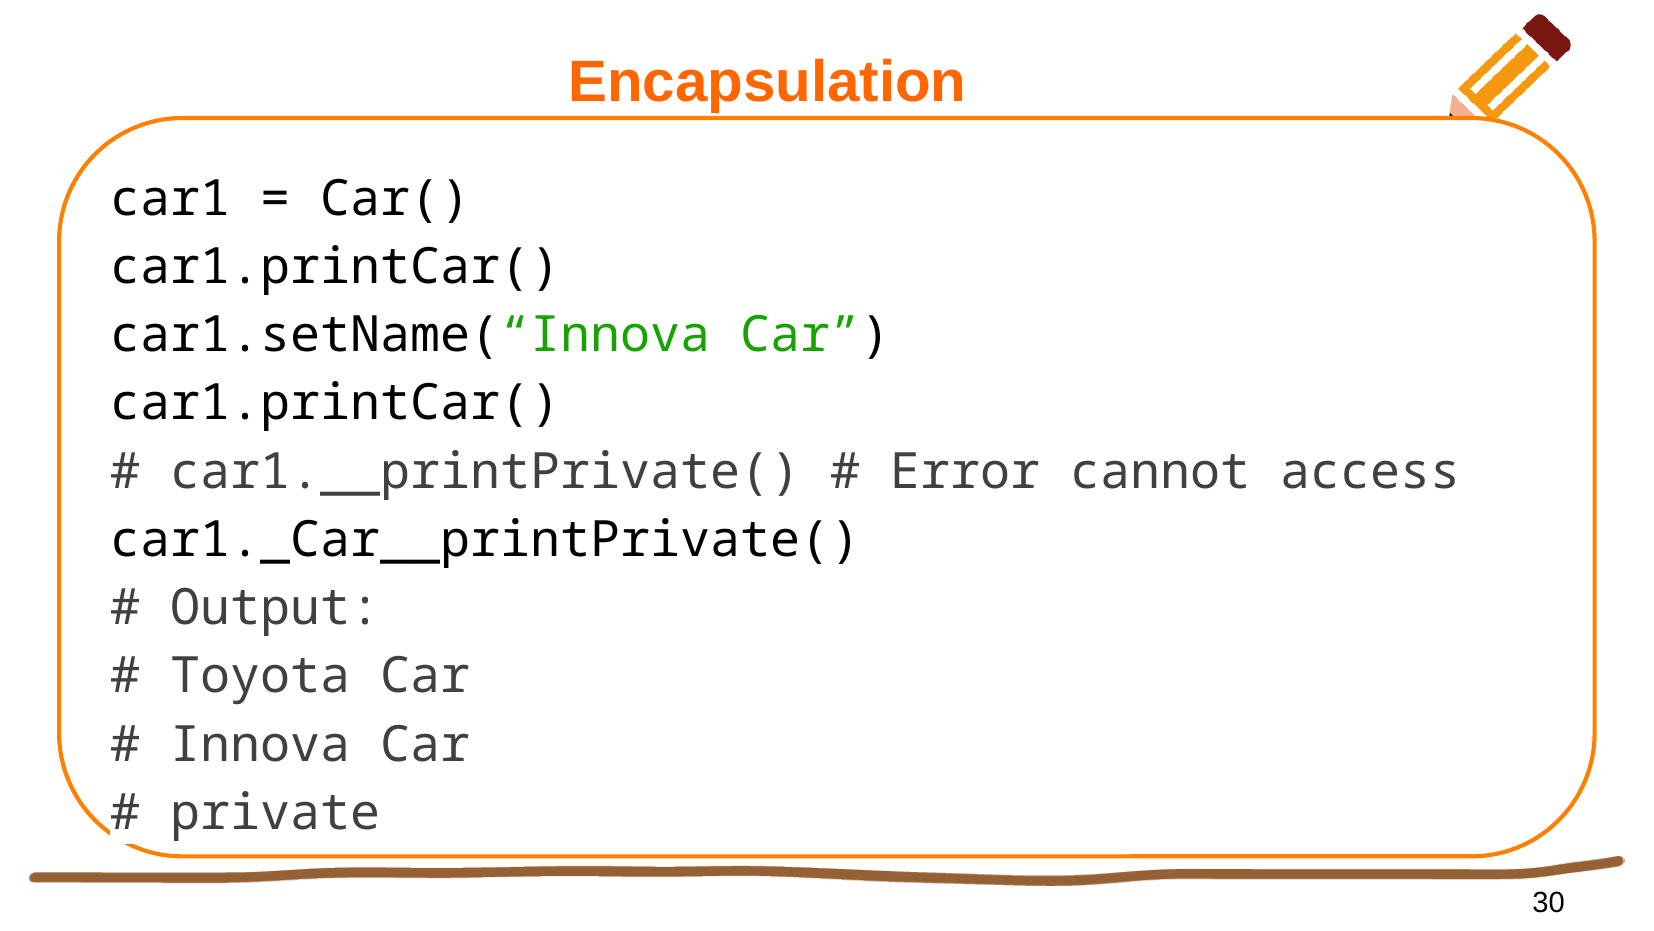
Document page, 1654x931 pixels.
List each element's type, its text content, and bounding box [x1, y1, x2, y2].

picture [1446, 14, 1571, 133]
picture [29, 856, 1625, 886]
text_box car1 = Car() car1.printCar() car1.setName(“Innova Car”) car1.printCar() # car1.__printPrivate() # Error cannot access car1._Car__printPrivate() # Output: # Toyota Car # Innova Car # private [59, 118, 1595, 857]
title Encapsulation [88, 29, 1447, 133]
